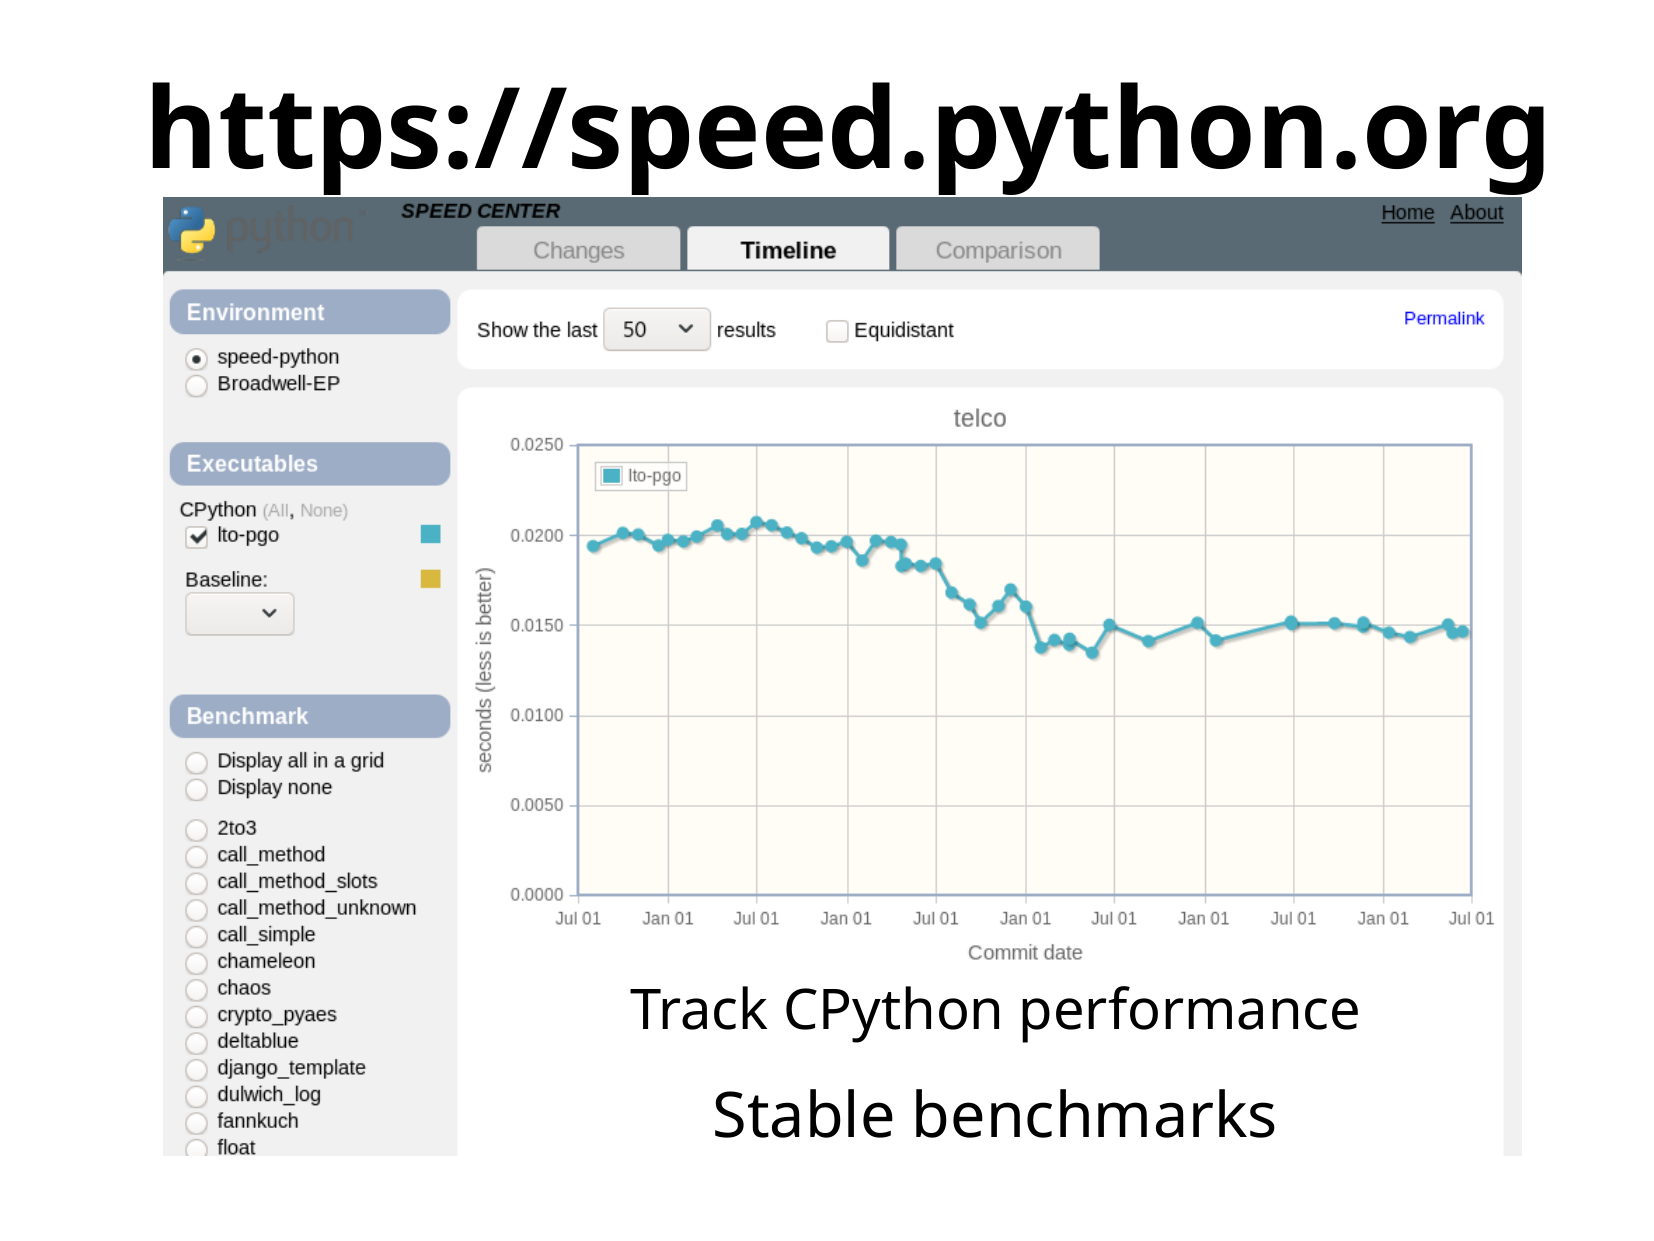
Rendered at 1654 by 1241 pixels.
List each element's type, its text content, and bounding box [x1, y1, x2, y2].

title https://speed.python.org [100, 0, 1598, 251]
list Track CPython performance Stable benchmarks [470, 969, 1522, 1157]
picture [163, 197, 1522, 1156]
